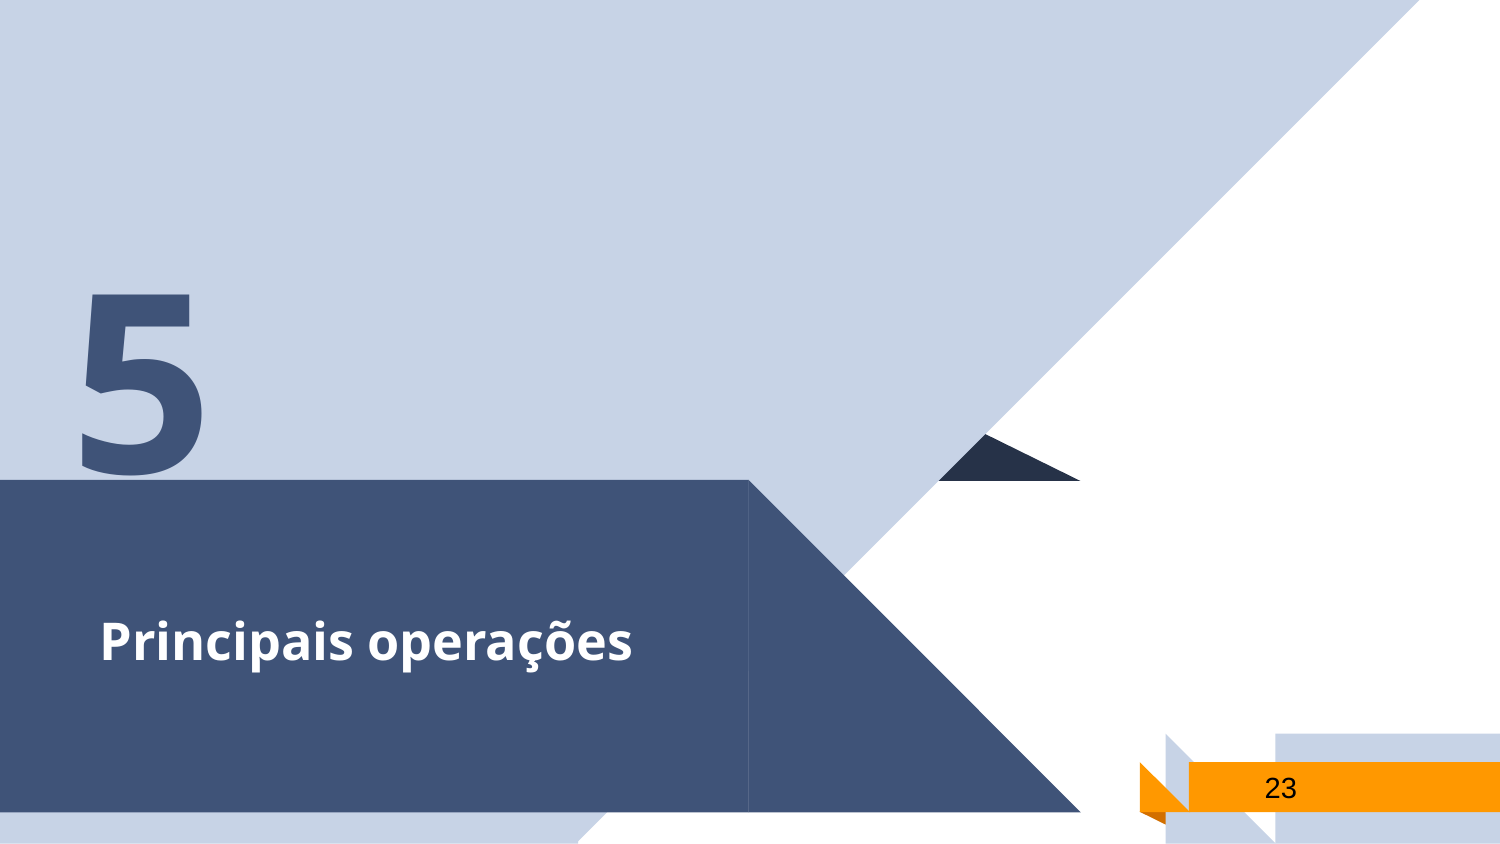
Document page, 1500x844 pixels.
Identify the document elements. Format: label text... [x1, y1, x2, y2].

slide_number <number> [1249, 760, 1494, 813]
title 5 [55, 348, 728, 539]
subtitle Principais operações [84, 593, 756, 723]
